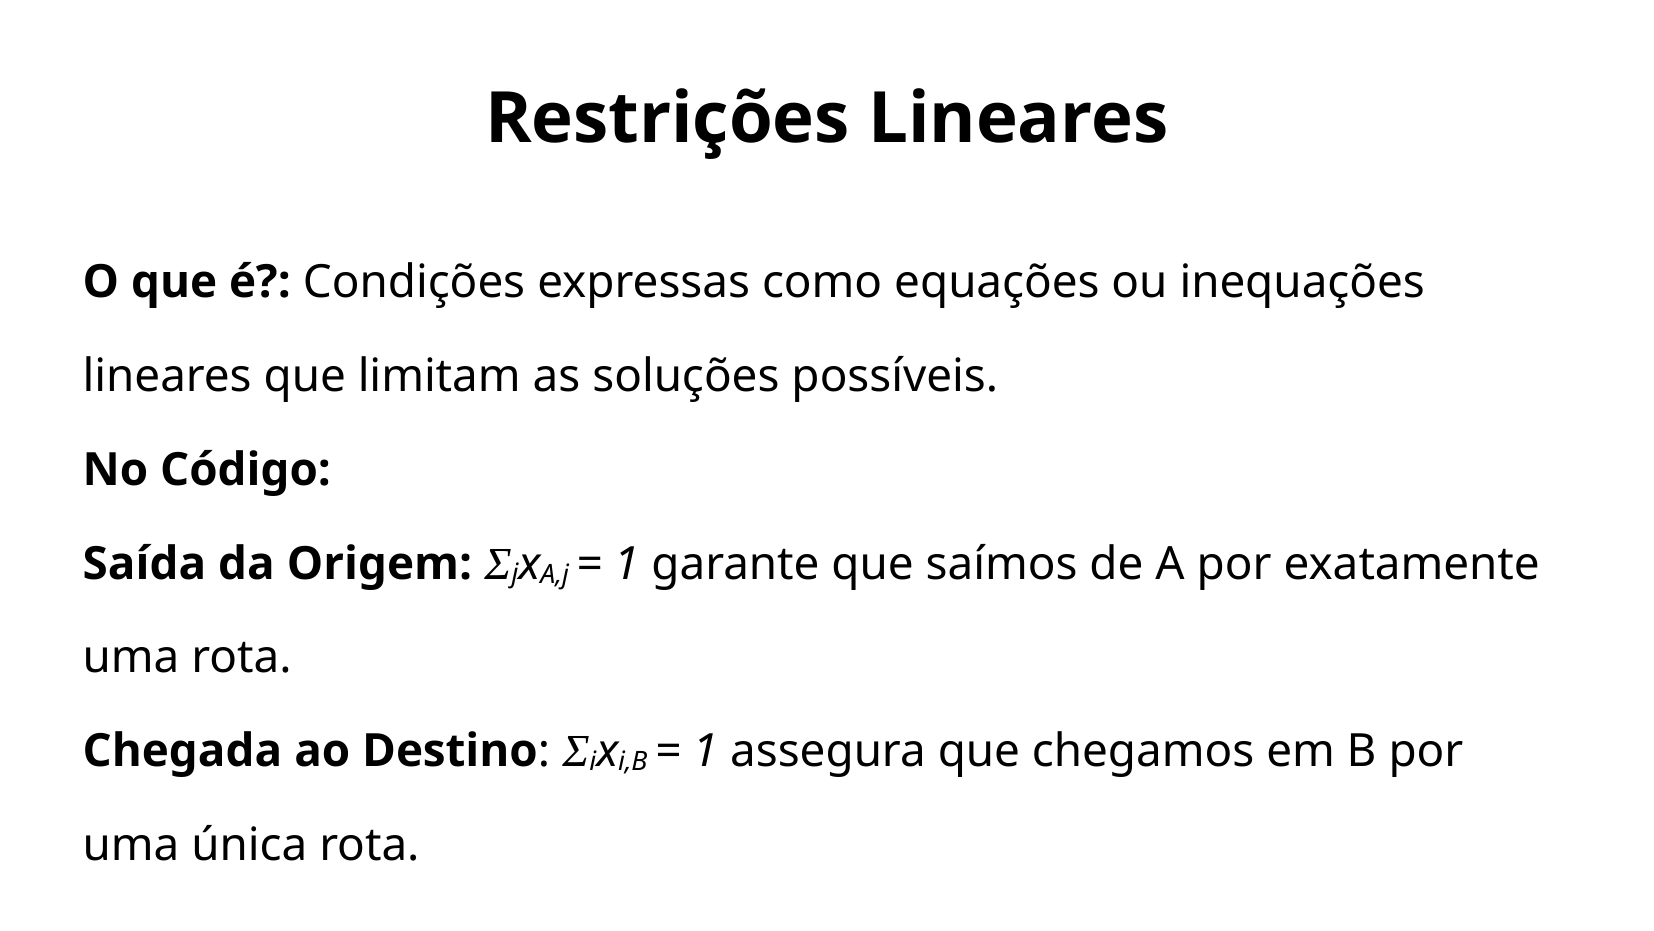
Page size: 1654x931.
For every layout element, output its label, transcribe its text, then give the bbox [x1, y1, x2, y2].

title Restrições Lineares [82, 37, 1571, 193]
subtitle O que é?: Condições expressas como equações ou inequações lineares que limitam as soluções possíveis. No Código: Saída da Origem: ΣjxA,j = 1 garante que saímos de A por exatamente uma rota. Chegada ao Destino: Σixi,B = 1 assegura que chegamos em B por uma única rota. [82, 217, 1571, 931]
